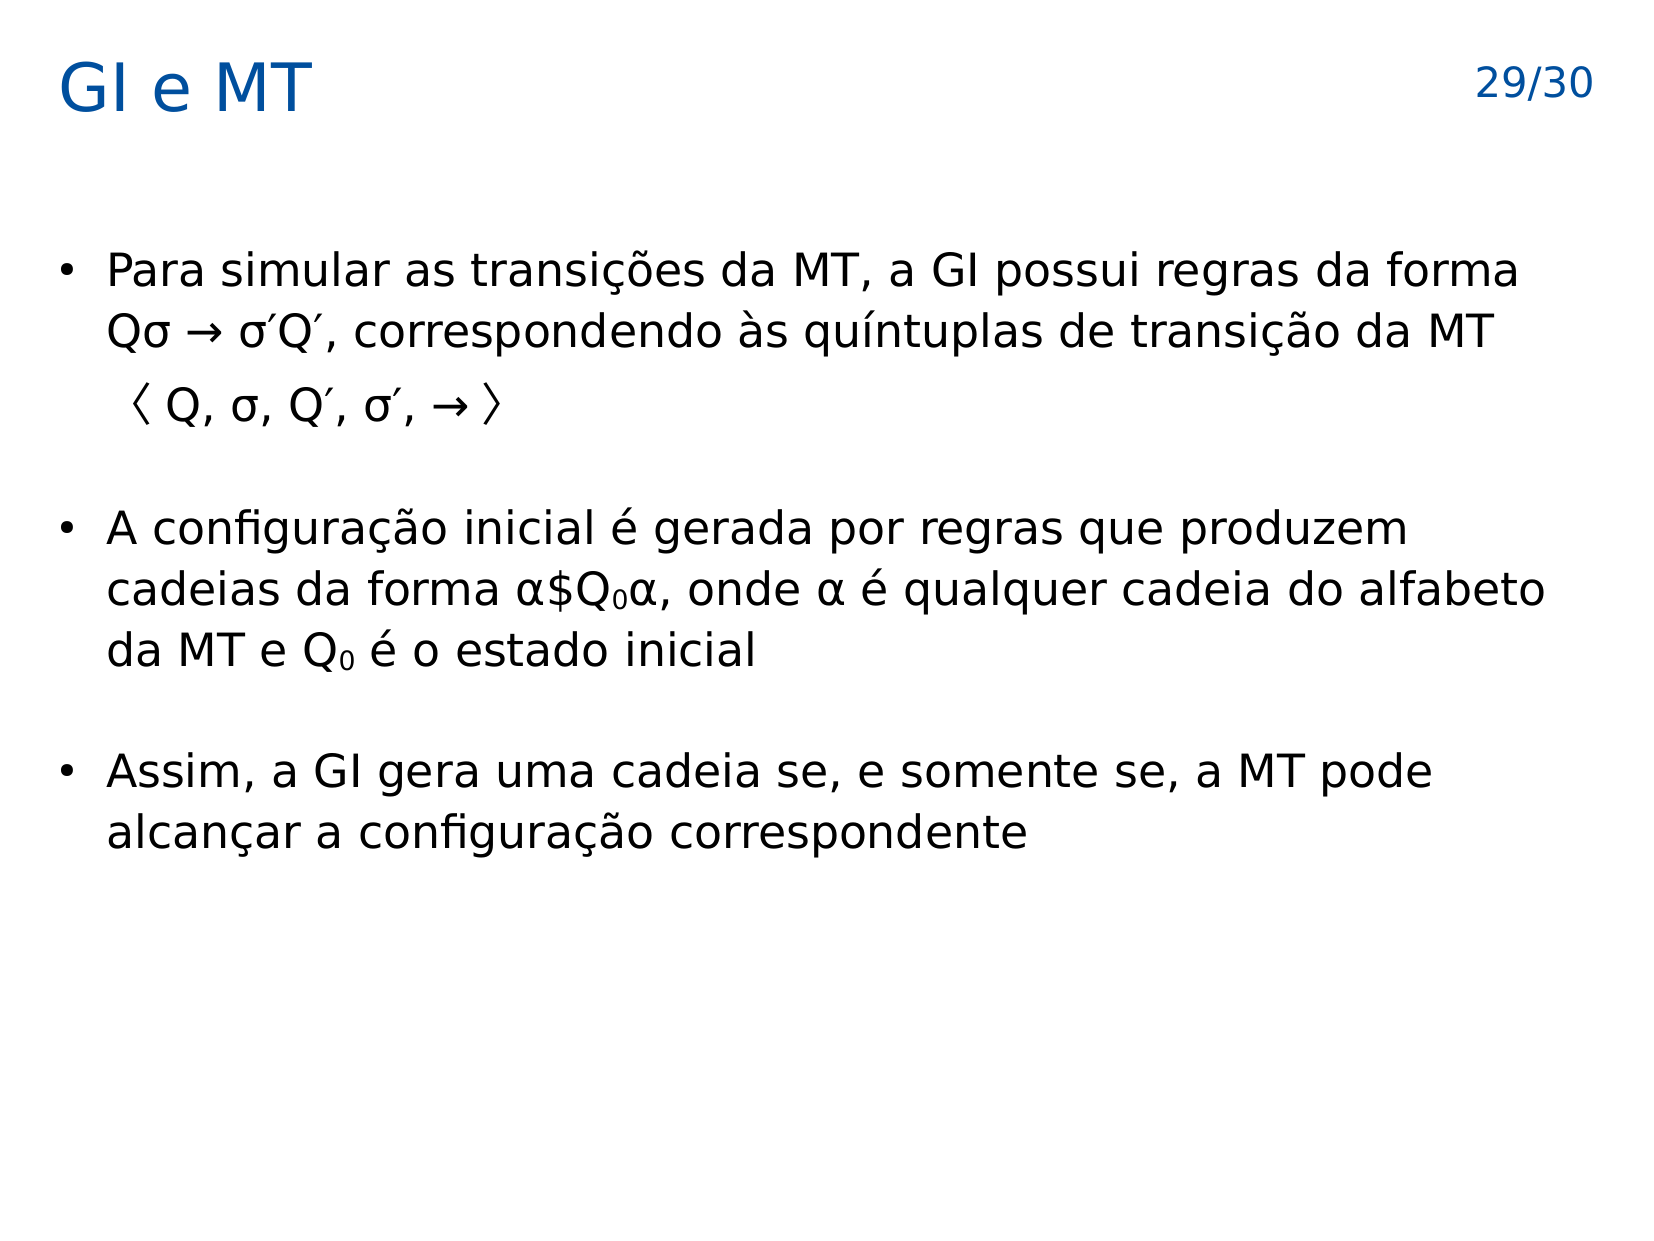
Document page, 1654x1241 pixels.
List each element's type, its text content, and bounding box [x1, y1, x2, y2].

list Para simular as transições da MT, a GI possui regras da forma Qσ → σ′Q′, correspondendo às quíntuplas de transição da MT〈Q, σ, Q′, σ′, →〉 A configuração inicial é gerada por regras que produzem cadeias da forma α$Q0α, onde α é qualquer cadeia do alfabeto da MT e Q0 é o estado inicial Assim, a GI gera uma cadeia se, e somente se, a MT pode alcançar a configuração correspondente [59, 236, 1595, 1211]
title GI e MT [59, 29, 1625, 148]
